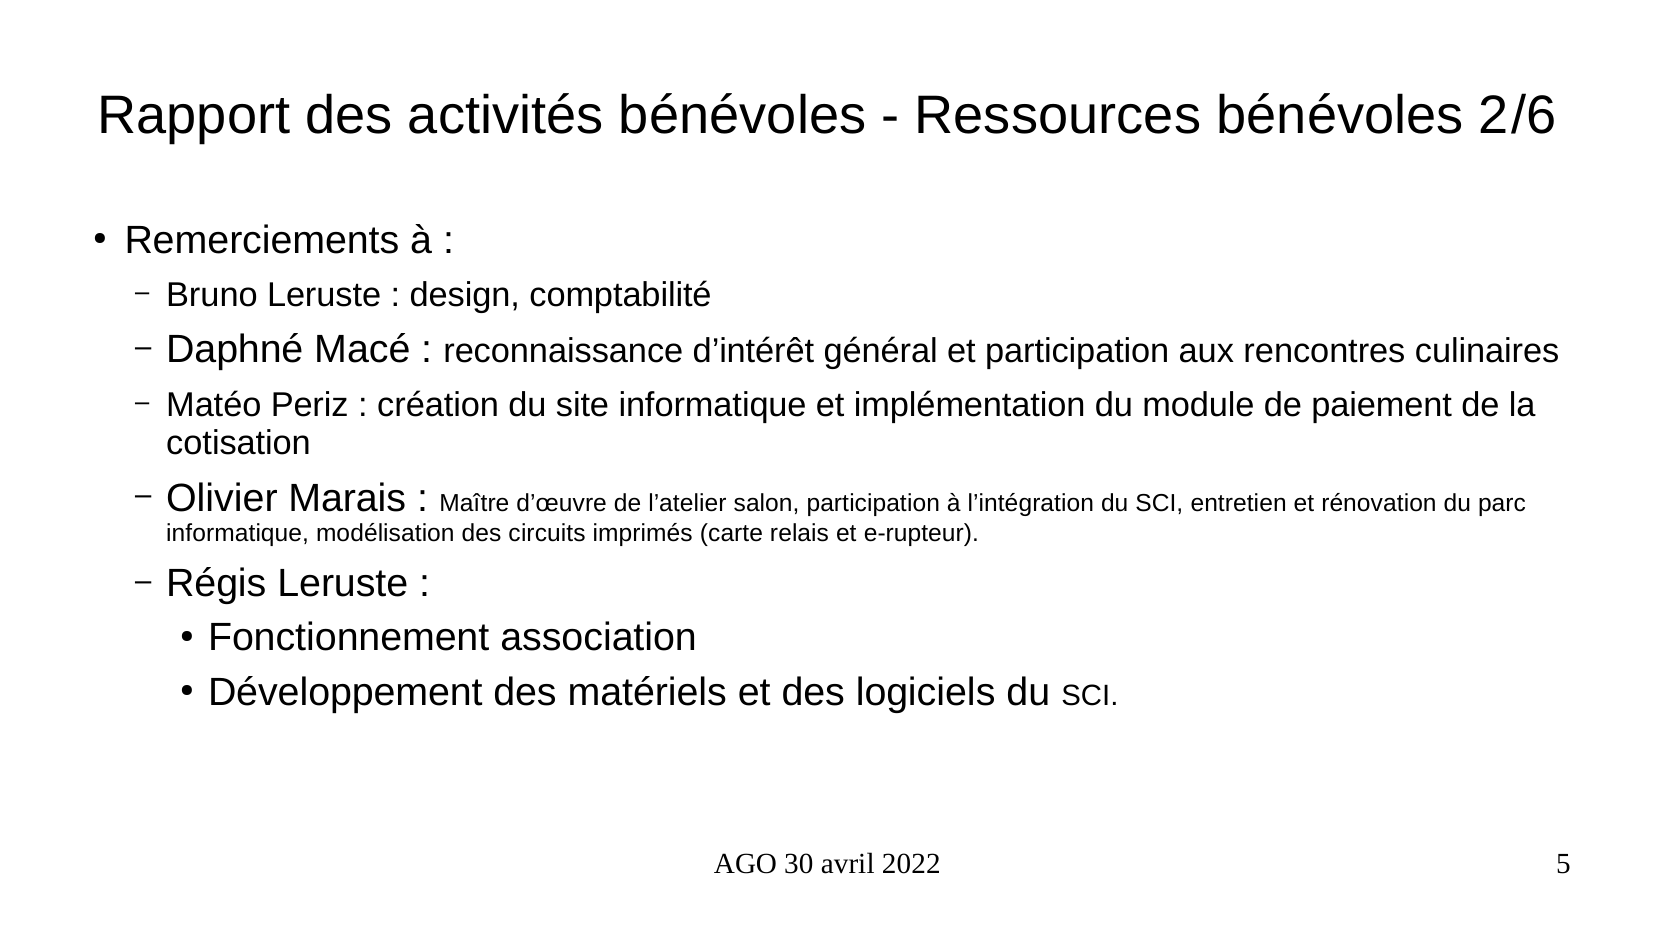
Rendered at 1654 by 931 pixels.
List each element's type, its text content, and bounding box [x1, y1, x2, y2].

title Rapport des activités bénévoles - Ressources bénévoles 2/6 [82, 37, 1571, 193]
list Remerciements à : Bruno Leruste : design, comptabilité Daphné Macé : reconnaissance d’intérêt général et participation aux rencontres culinaires Matéo Periz : création du site informatique et implémentation du module de paiement de la cotisation Olivier Marais : Maître d’œuvre de l’atelier salon, participation à l’intégration du SCI, entretien et rénovation du parc informatique, modélisation des circuits imprimés (carte relais et e-rupteur). Régis Leruste : Fonctionnement association Développement des matériels et des logiciels du SCI. [82, 217, 1571, 758]
